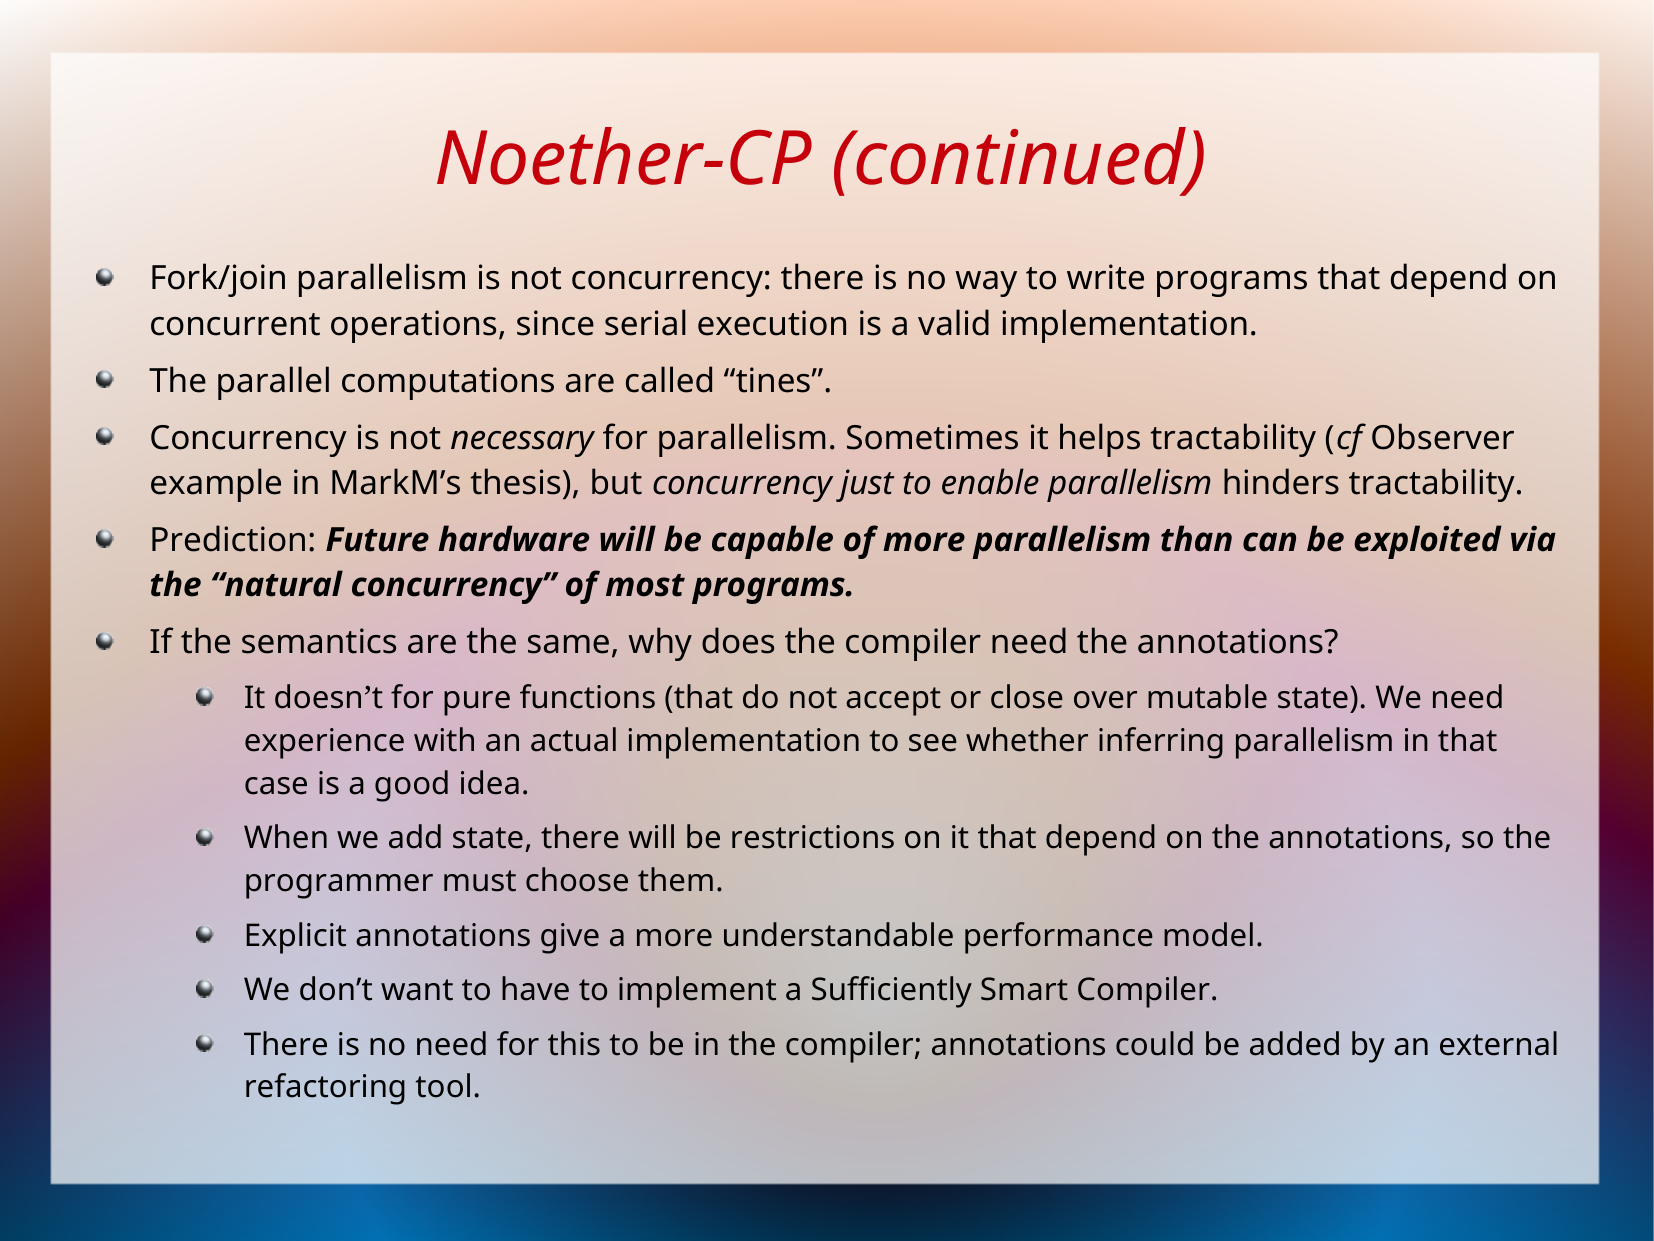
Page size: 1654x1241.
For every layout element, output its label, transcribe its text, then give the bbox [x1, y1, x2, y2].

list Fork/join parallelism is not concurrency: there is no way to write programs that depend on concurrent operations, since serial execution is a valid implementation. The parallel computations are called “tines”. Concurrency is not necessary for parallelism. Sometimes it helps tractability (cf Observer example in MarkM’s thesis), but concurrency just to enable parallelism hinders tractability. Prediction: Future hardware will be capable of more parallelism than can be exploited via the “natural concurrency” of most programs. If the semantics are the same, why does the compiler need the annotations? It doesn’t for pure functions (that do not accept or close over mutable state). We need experience with an actual implementation to see whether inferring parallelism in that case is a good idea. When we add state, there will be restrictions on it that depend on the annotations, so the programmer must choose them. Explicit annotations give a more understandable performance model. We don’t want to have to implement a Sufficiently Smart Compiler. There is no need for this to be in the compiler; annotations could be added by an external refactoring tool. [78, 254, 1565, 1058]
picture [0, 0, 1654, 1241]
title Noether-CP (continued) [76, 59, 1565, 252]
